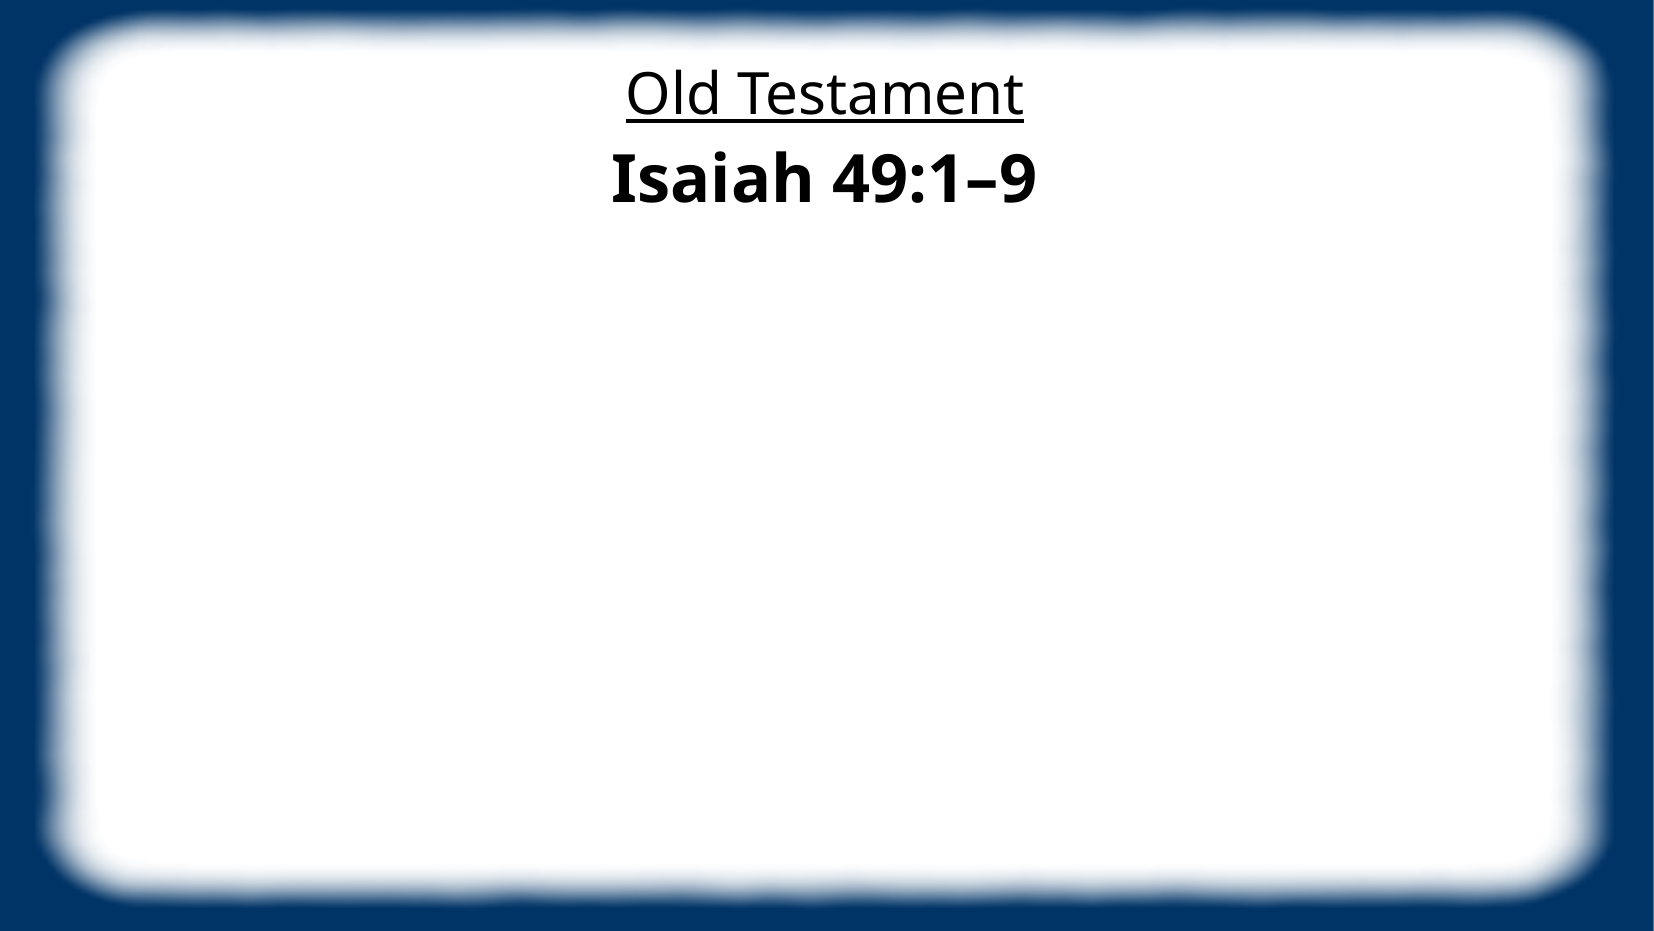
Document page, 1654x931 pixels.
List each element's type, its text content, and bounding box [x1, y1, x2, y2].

text_box Old Testament Isaiah 49:1–9 [90, 45, 1561, 226]
picture [0, 0, 1654, 931]
